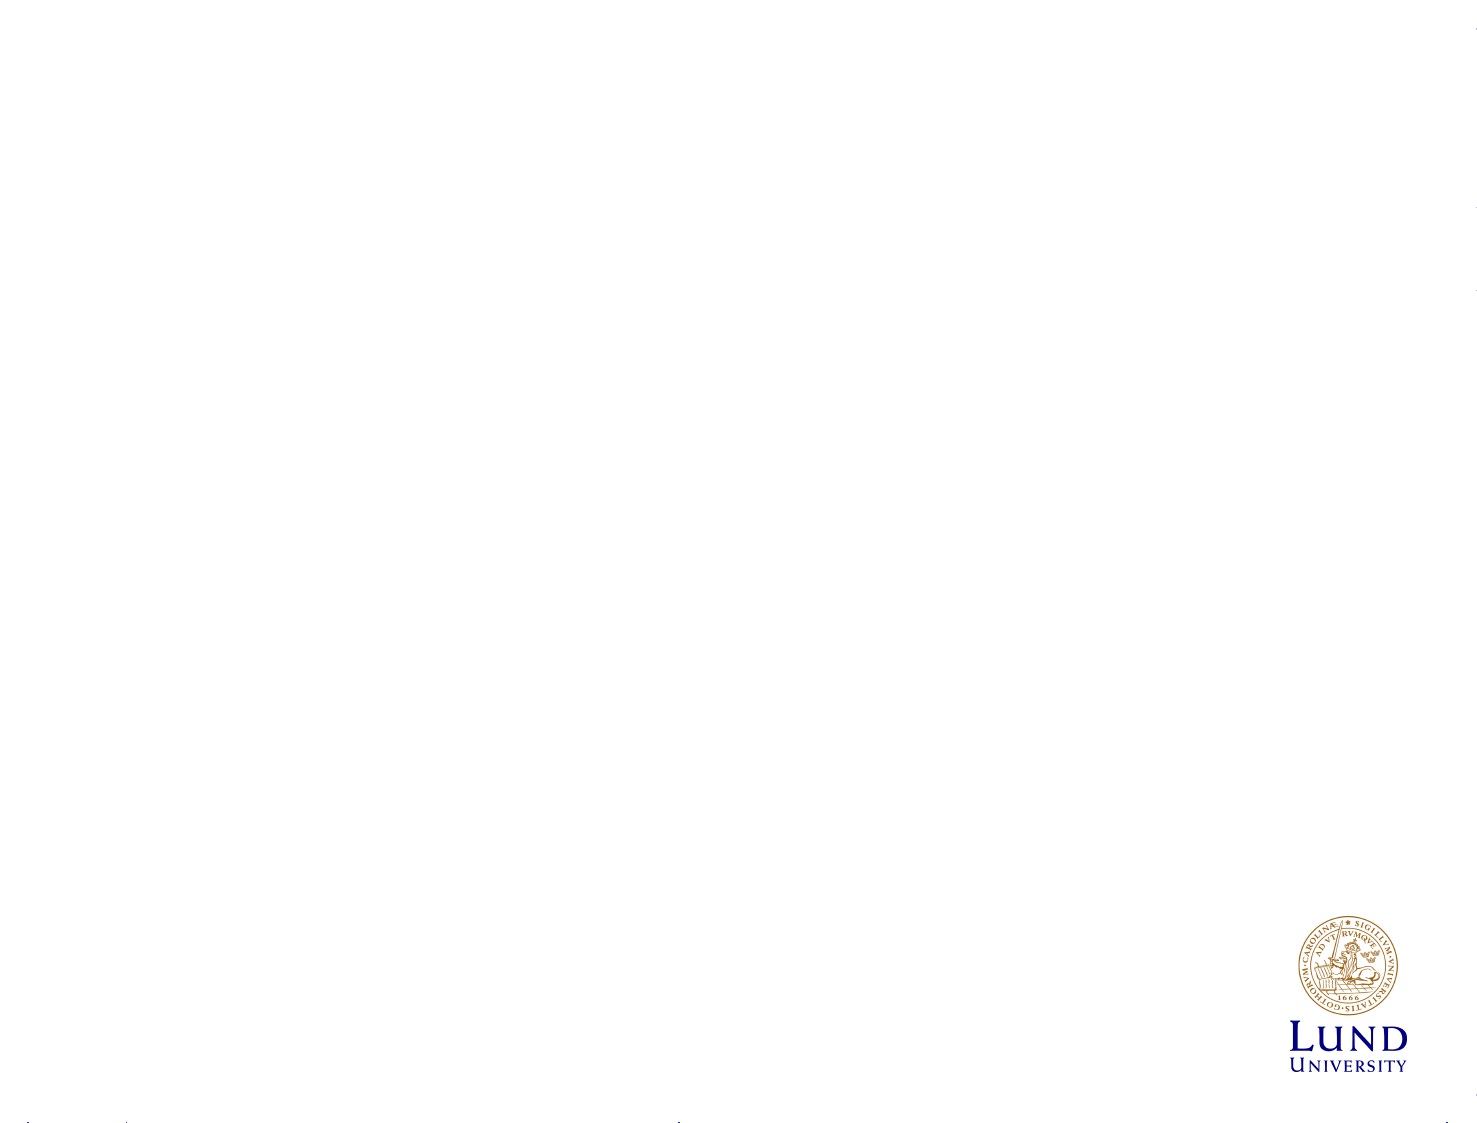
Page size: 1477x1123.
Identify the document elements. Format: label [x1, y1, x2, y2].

picture [1290, 916, 1407, 1072]
